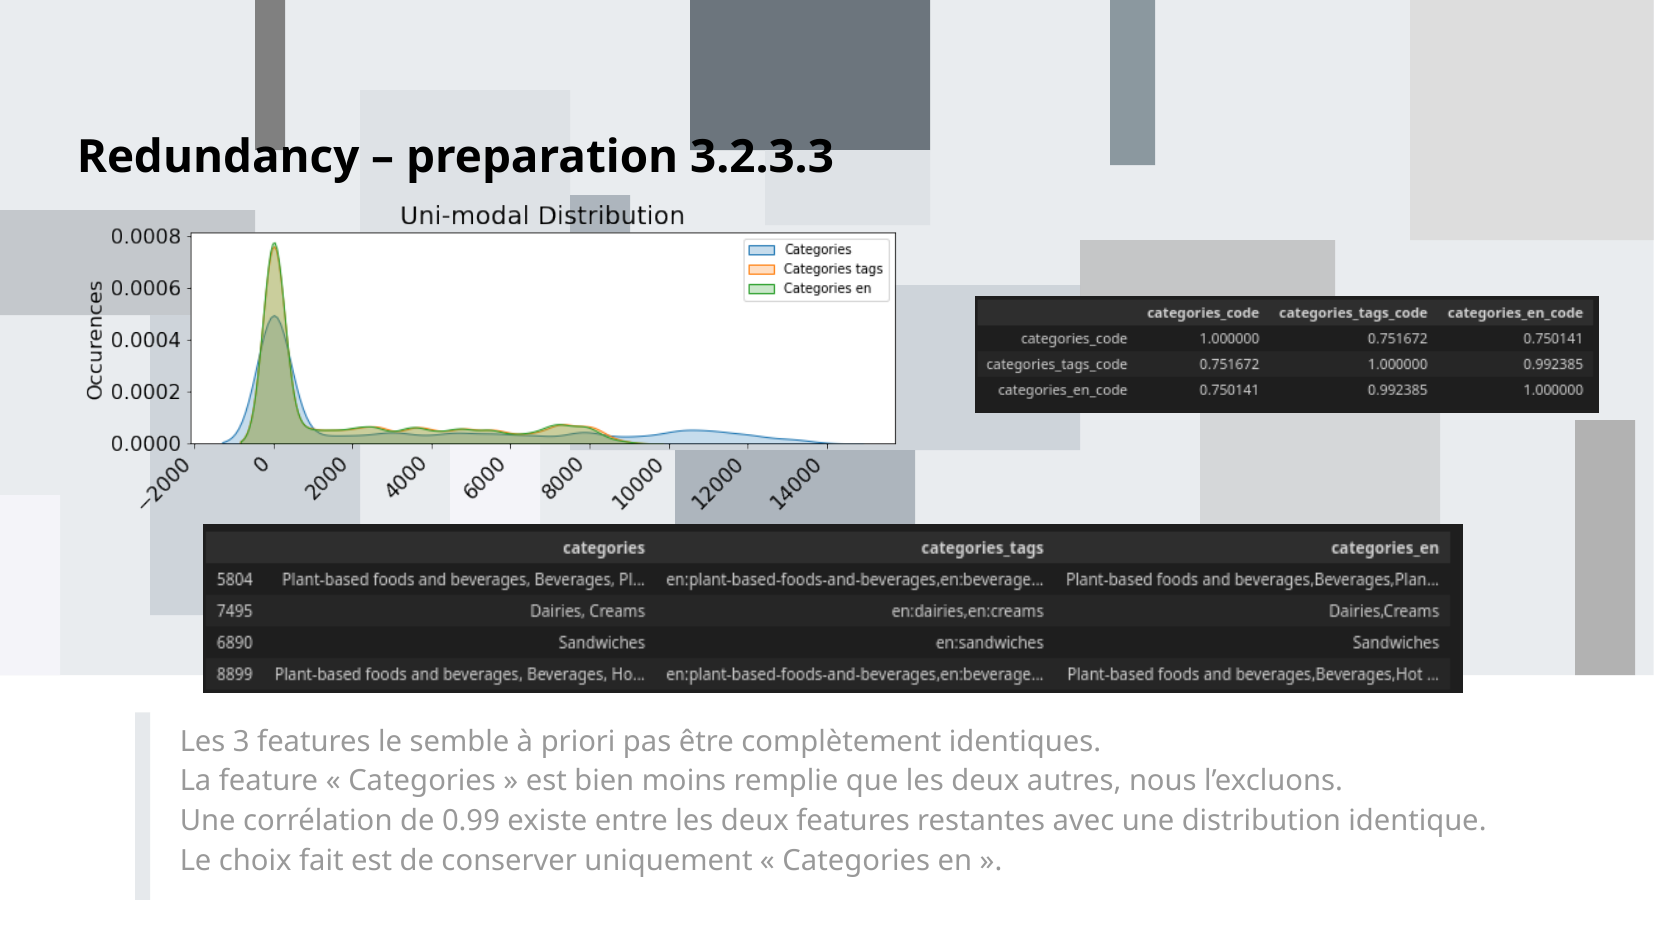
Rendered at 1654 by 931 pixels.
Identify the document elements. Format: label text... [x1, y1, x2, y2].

picture [975, 296, 1599, 413]
text_box [135, 712, 151, 900]
title Redundancy – preparation 3.2.3.3 [76, 76, 1565, 233]
text_box Les 3 features le semble à priori pas être complètement identiques. La feature « Categories » est bien moins remplie que les deux autres, nous l’excluons. Une corrélation de 0.99 existe entre les deux features restantes avec une distribution identique. Le choix fait est de conserver uniquement « Categories en ». [165, 712, 1538, 901]
picture [78, 196, 1463, 693]
